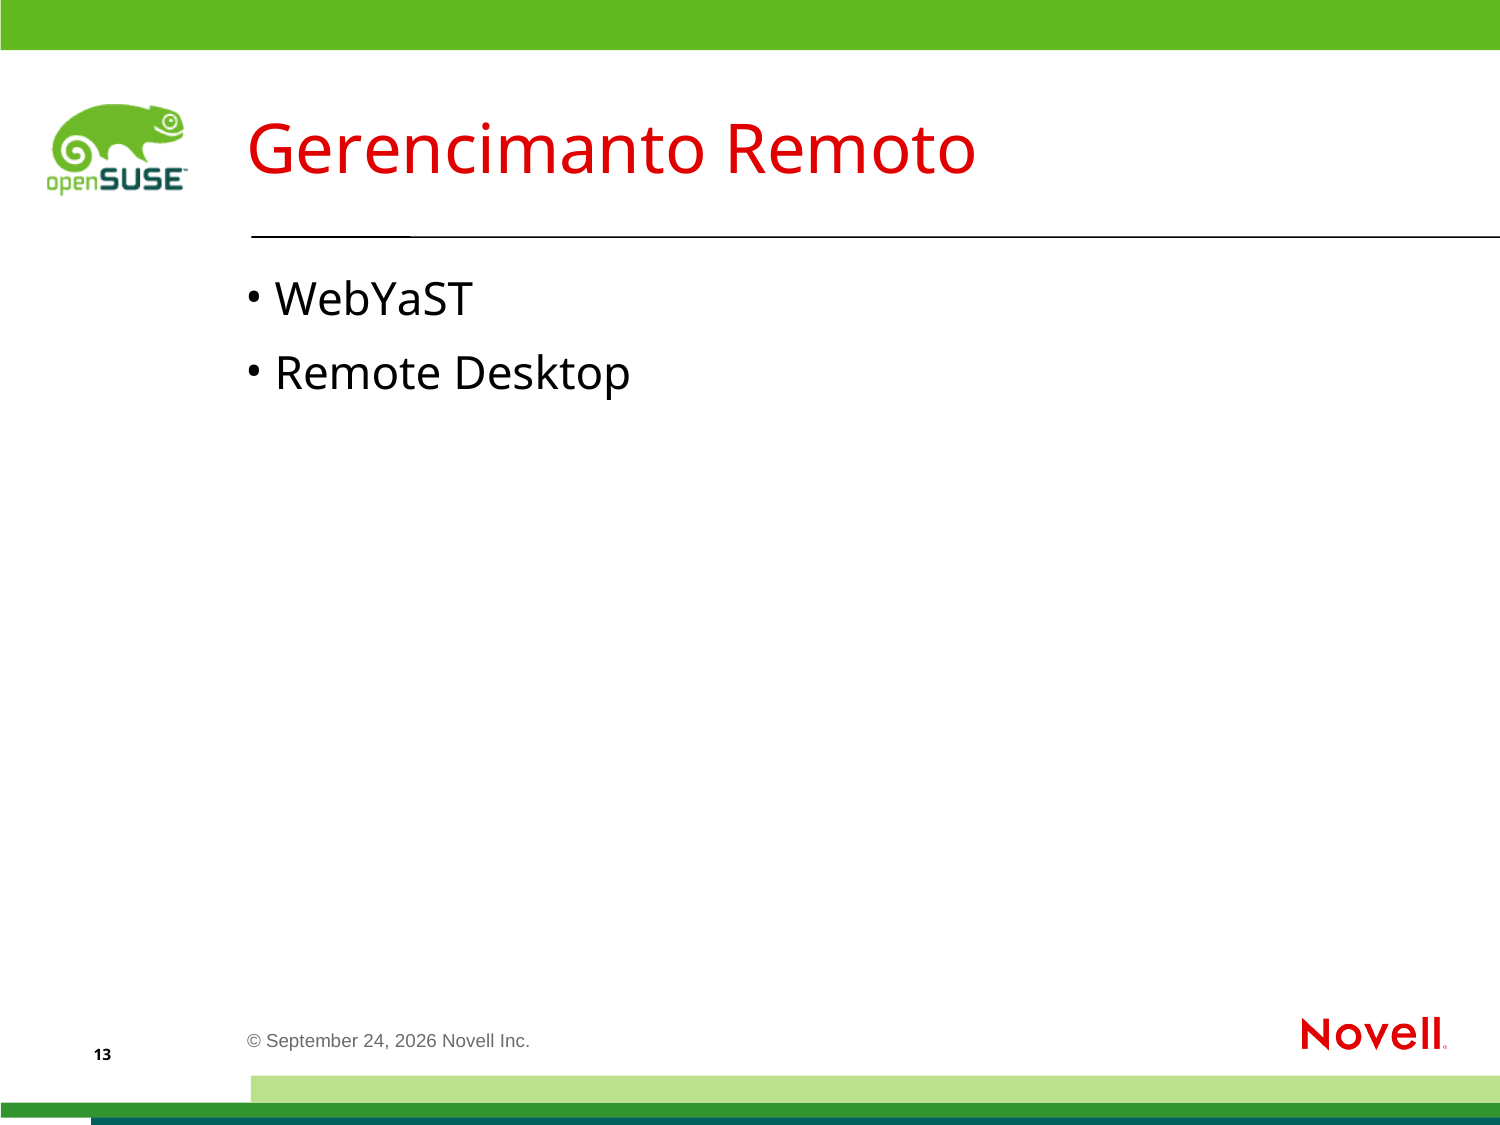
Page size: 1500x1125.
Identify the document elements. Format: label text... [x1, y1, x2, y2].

picture [47, 104, 188, 197]
list WebYaST Remote Desktop [245, 267, 1458, 1010]
title Gerencimanto Remoto [246, 68, 1409, 231]
picture [1295, 1011, 1453, 1056]
